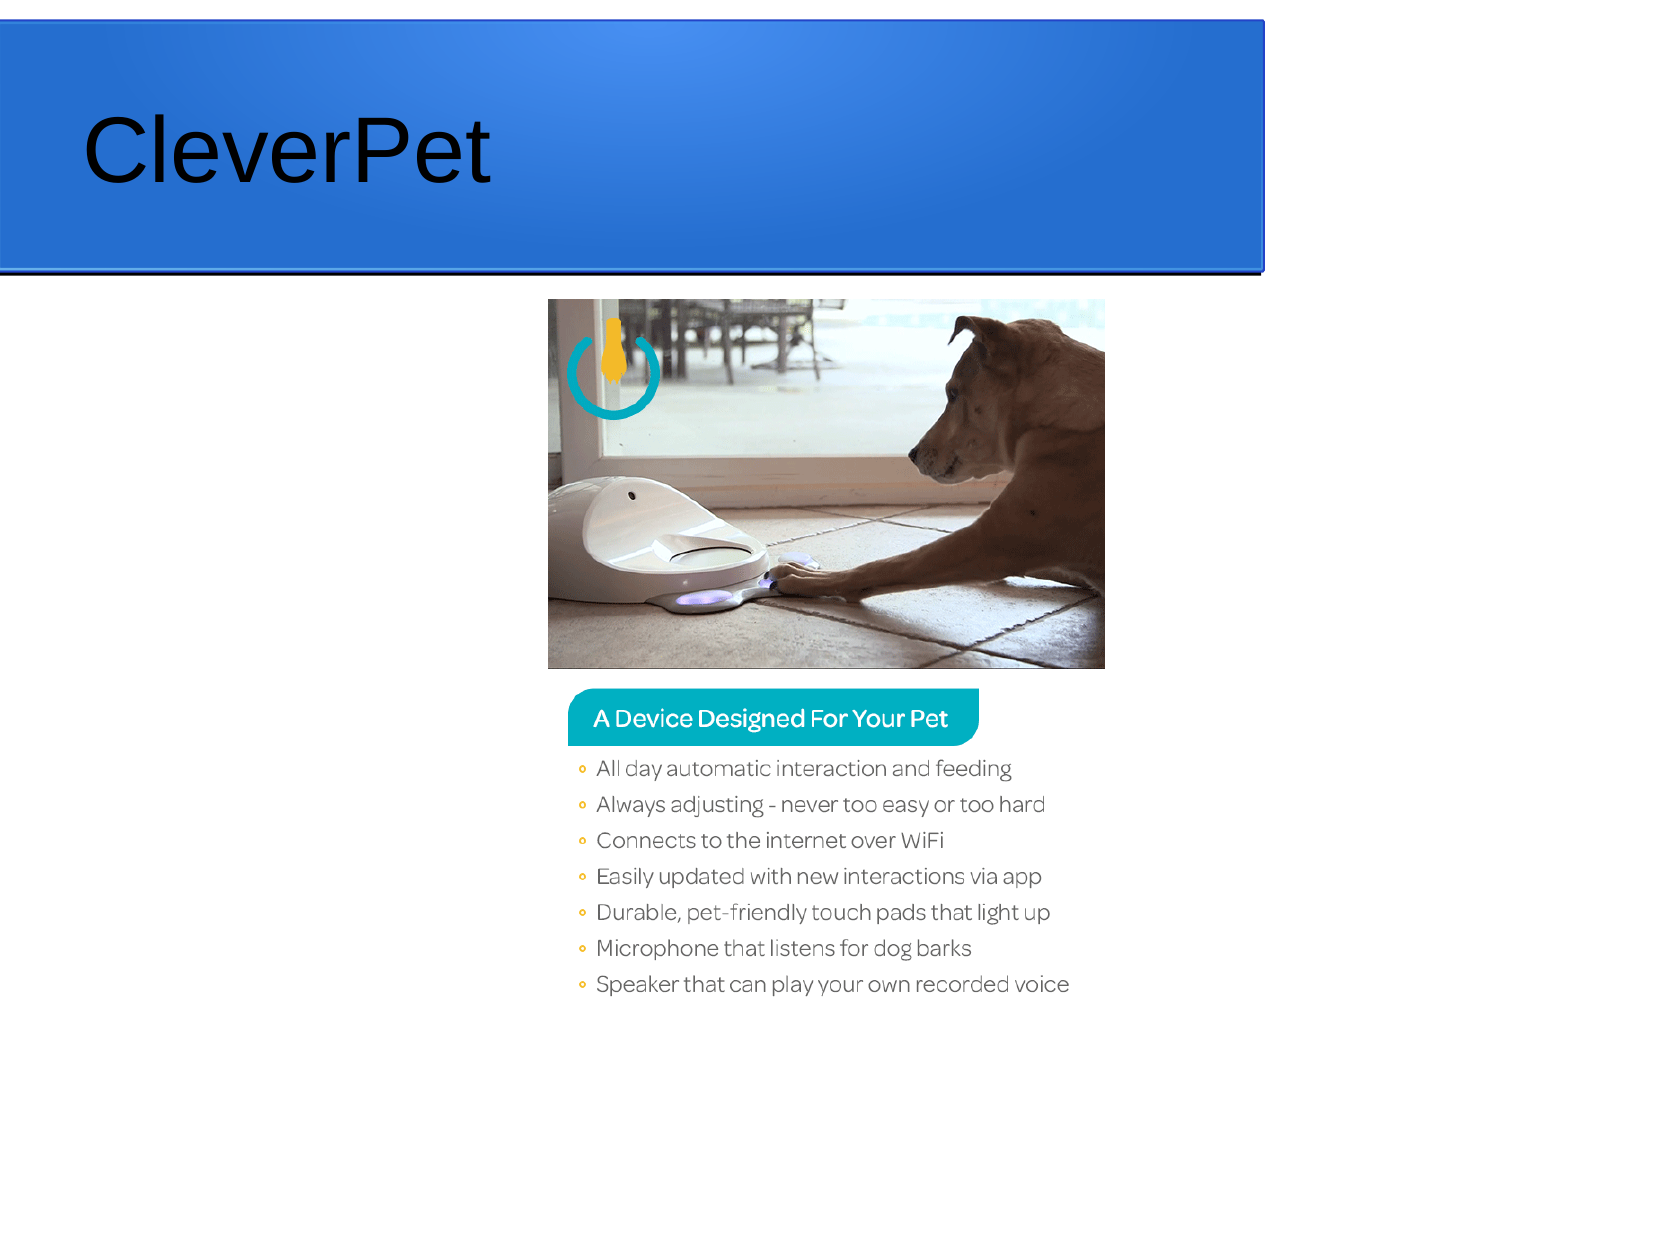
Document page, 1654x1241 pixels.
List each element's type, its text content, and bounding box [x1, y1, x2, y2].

title CleverPet [82, 47, 1235, 252]
picture [548, 299, 1105, 1019]
